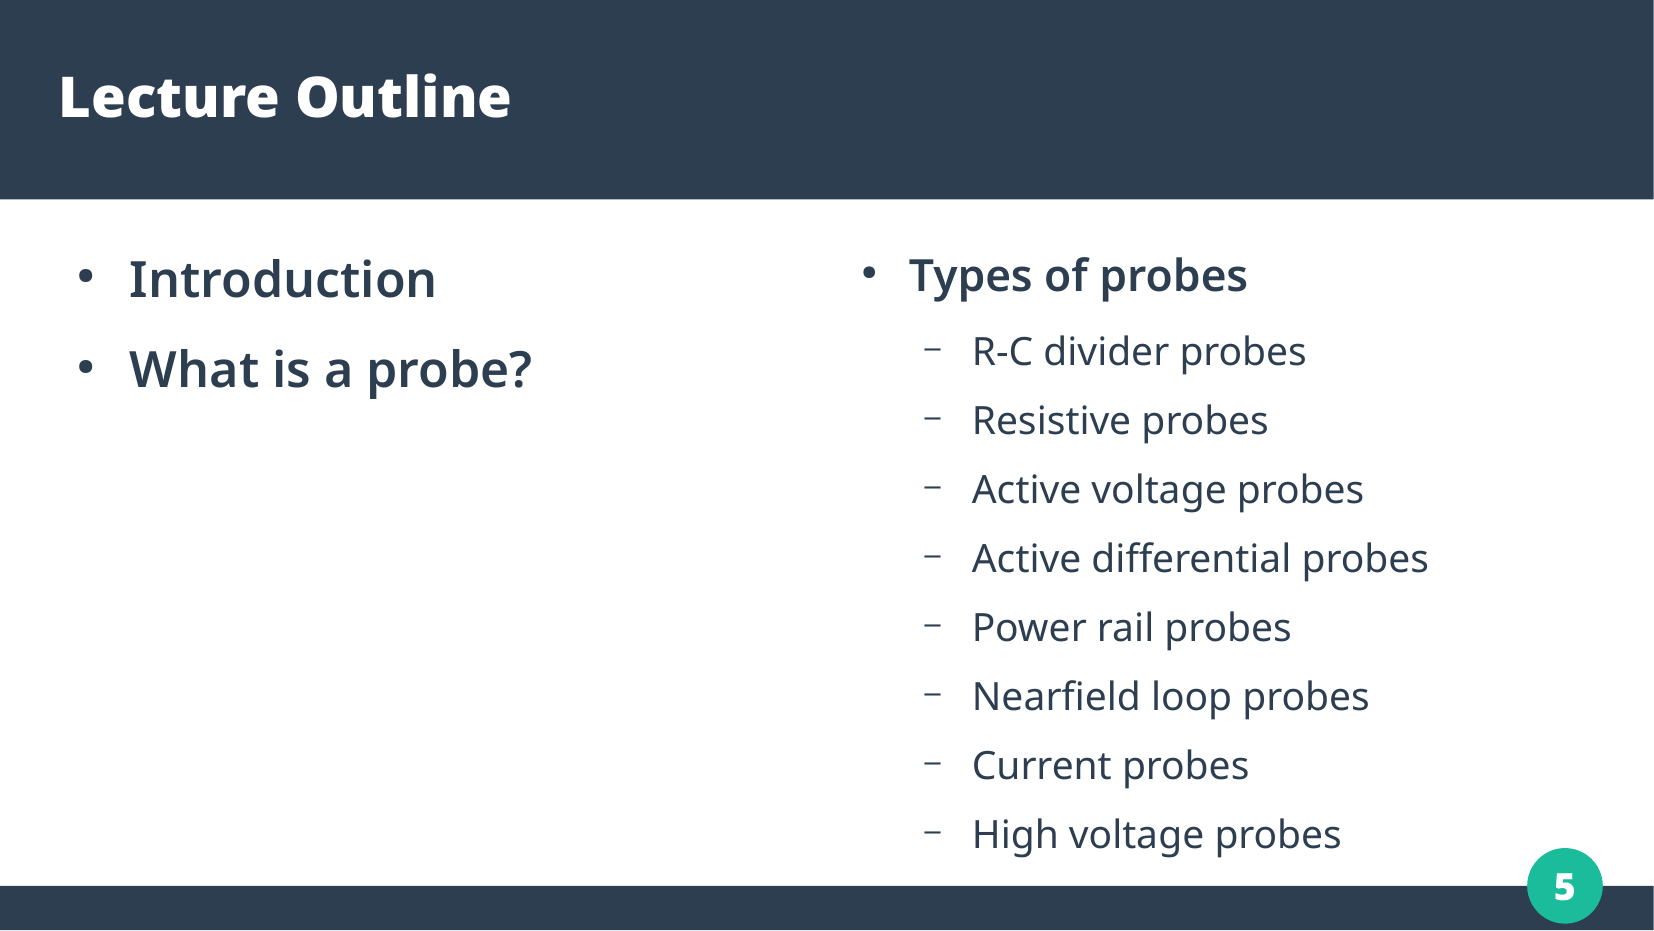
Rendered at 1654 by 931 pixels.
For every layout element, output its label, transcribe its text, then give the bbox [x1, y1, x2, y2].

list Types of probes R-C divider probes Resistive probes Active voltage probes Active differential probes Power rail probes Nearfield loop probes Current probes High voltage probes [845, 243, 1596, 864]
title Lecture Outline [59, 37, 1595, 155]
list Introduction What is a probe? [59, 243, 809, 864]
